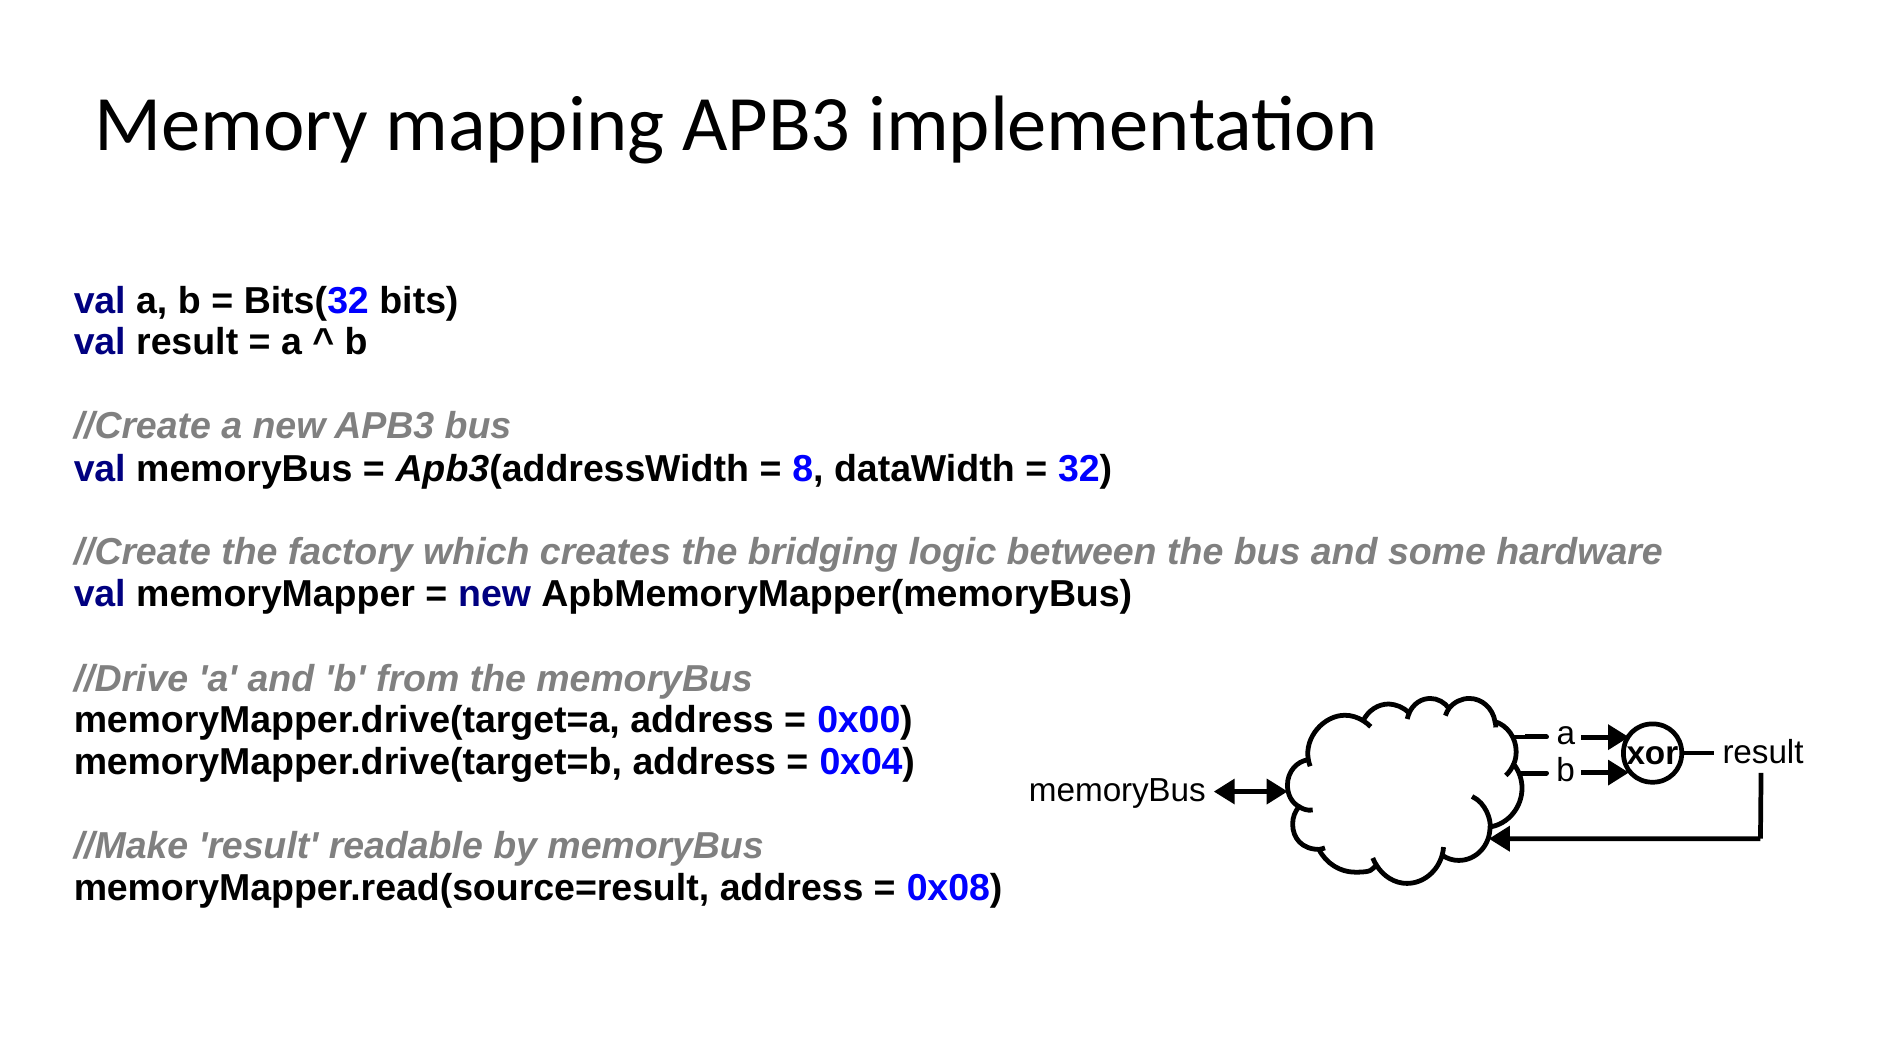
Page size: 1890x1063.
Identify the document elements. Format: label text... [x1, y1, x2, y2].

title Memory mapping APB3 implementation [94, 42, 1796, 220]
picture [1014, 696, 1819, 886]
text_box val a, b = Bits(32 bits) val result = a ^ b //Create a new APB3 bus val memoryBus = Apb3(addressWidth = 8, dataWidth = 32) //Create the factory which creates the bridging logic between the bus and some hardware val memoryMapper = new ApbMemoryMapper(memoryBus) //Drive 'a' and 'b' from the memoryBus memoryMapper.drive(target=a, address = 0x00) memoryMapper.drive(target=b, address = 0x04) //Make 'result' readable by memoryBus memoryMapper.read(source=result, address = 0x08) [59, 271, 1890, 1063]
